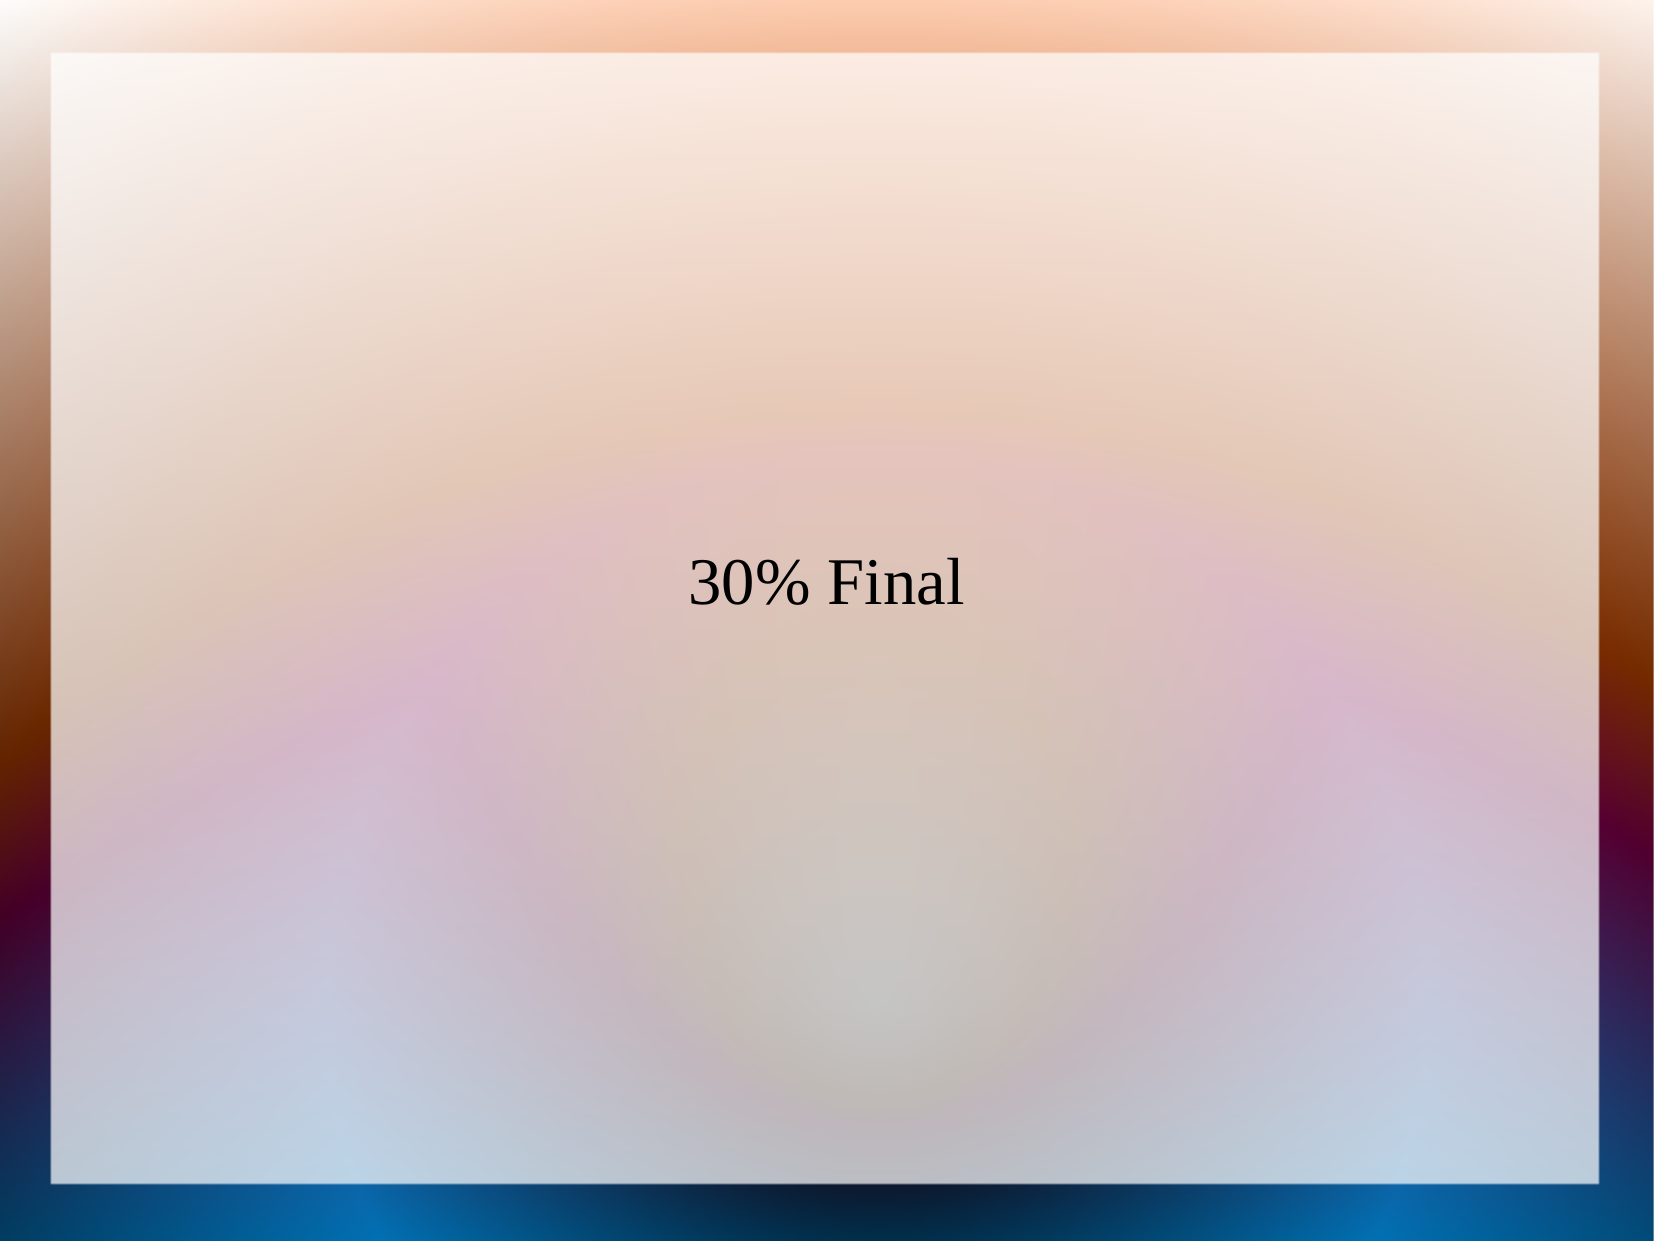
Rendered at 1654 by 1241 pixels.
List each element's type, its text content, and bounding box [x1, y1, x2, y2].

picture [0, 0, 1654, 1241]
subtitle 30% Final [82, 55, 1571, 1109]
